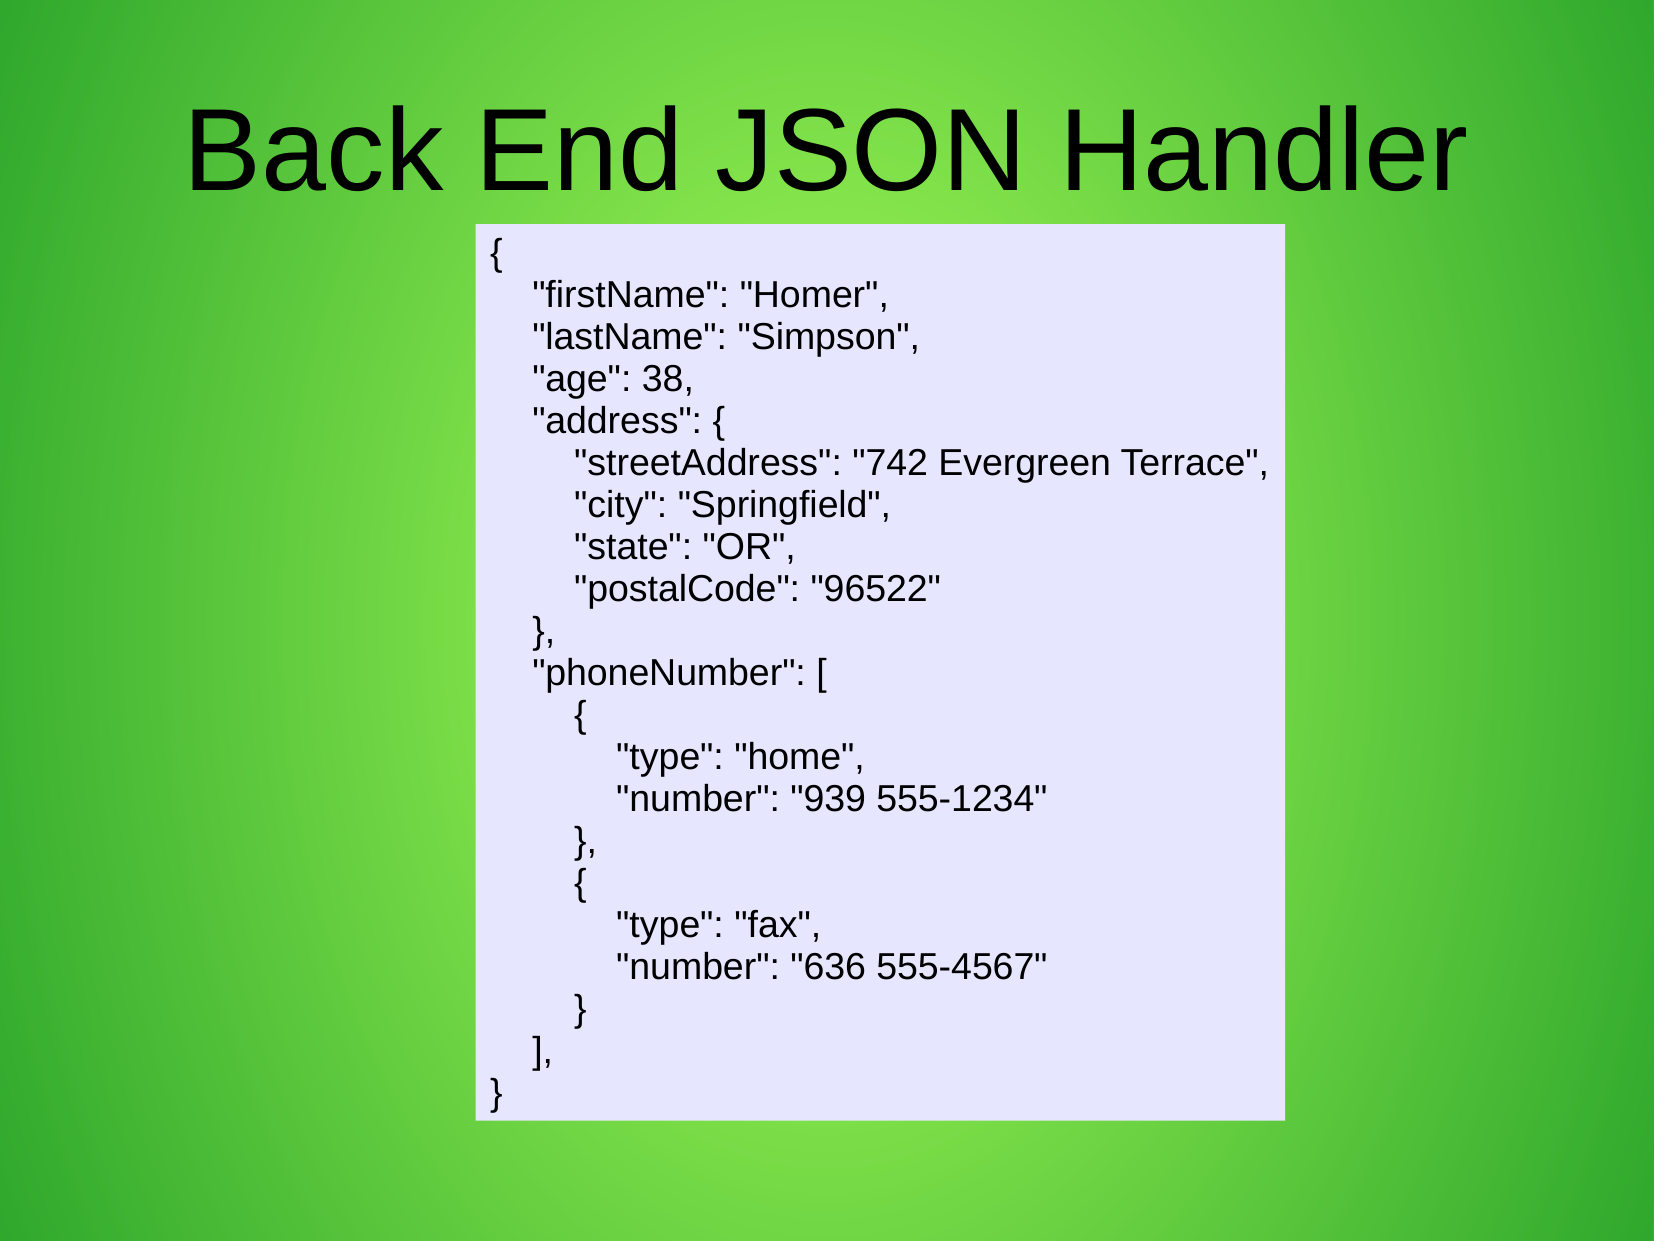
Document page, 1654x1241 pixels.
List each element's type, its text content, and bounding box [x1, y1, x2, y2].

title Back End JSON Handler [82, 47, 1571, 252]
text_box { "firstName": "Homer", "lastName": "Simpson", "age": 38, "address": { "streetAddress": "742 Evergreen Terrace", "city": "Springfield", "state": "OR", "postalCode": "96522" }, "phoneNumber": [ { "type": "home", "number": "939 555-1234" }, { "type": "fax", "number": "636 555-4567" } ], } [475, 224, 1286, 1121]
